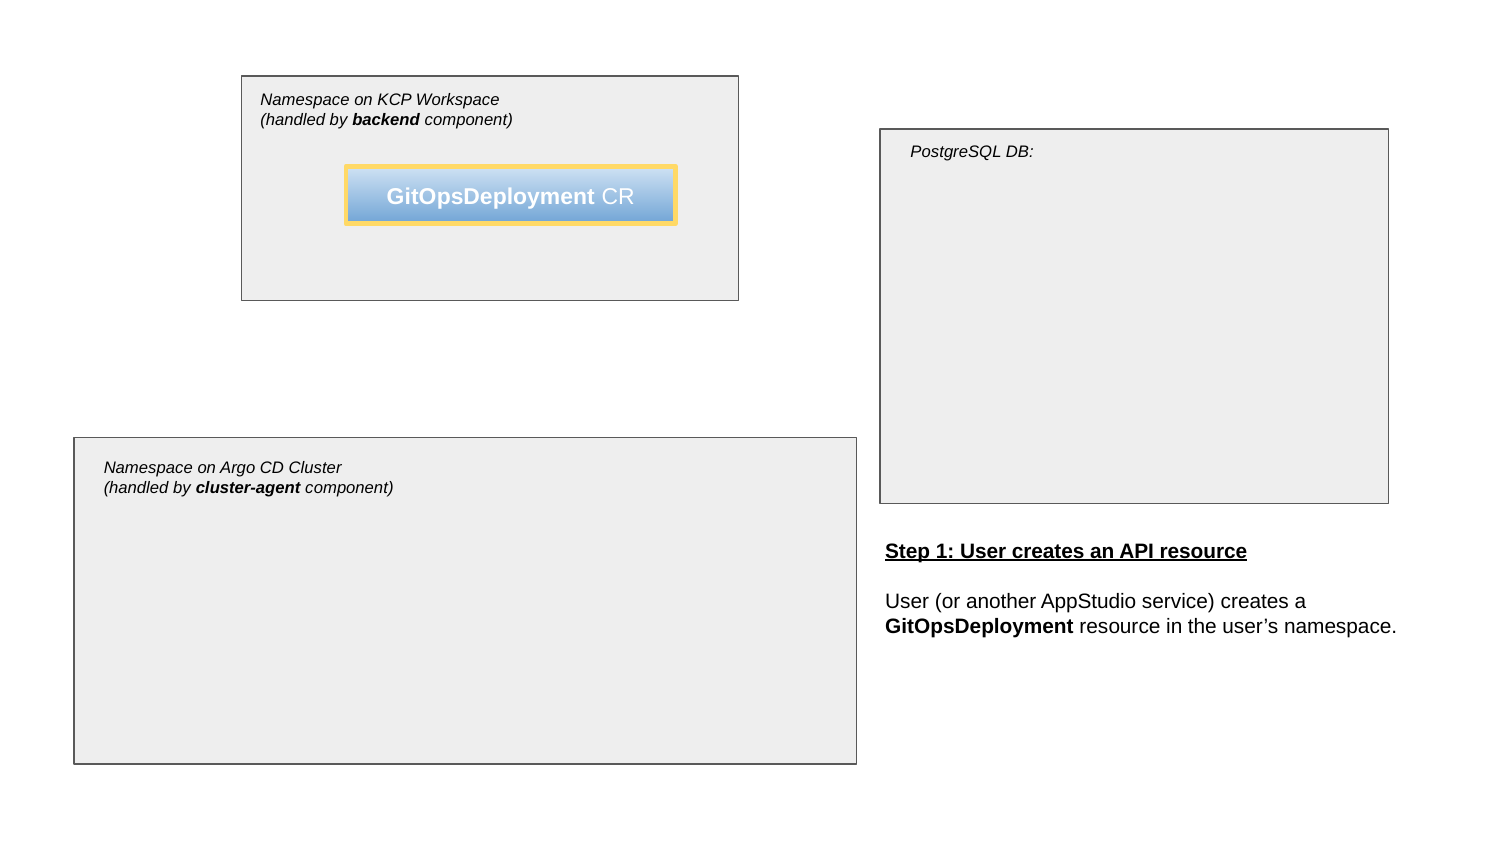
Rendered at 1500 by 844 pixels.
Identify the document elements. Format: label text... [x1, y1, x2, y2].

text_box [241, 76, 739, 301]
text_box GitOpsDeployment CR [346, 166, 676, 224]
text_box Namespace on KCP Workspace (handled by backend component) [245, 73, 653, 144]
text_box [73, 437, 857, 764]
text_box [879, 128, 1389, 504]
text_box Namespace on Argo CD Cluster (handled by cluster-agent component) [88, 441, 497, 512]
text_box Step 1: User creates an API resource User (or another AppStudio service) creates a GitOpsDeployment resource in the user’s namespace. [870, 522, 1461, 653]
text_box PostgreSQL DB: [895, 126, 1303, 177]
